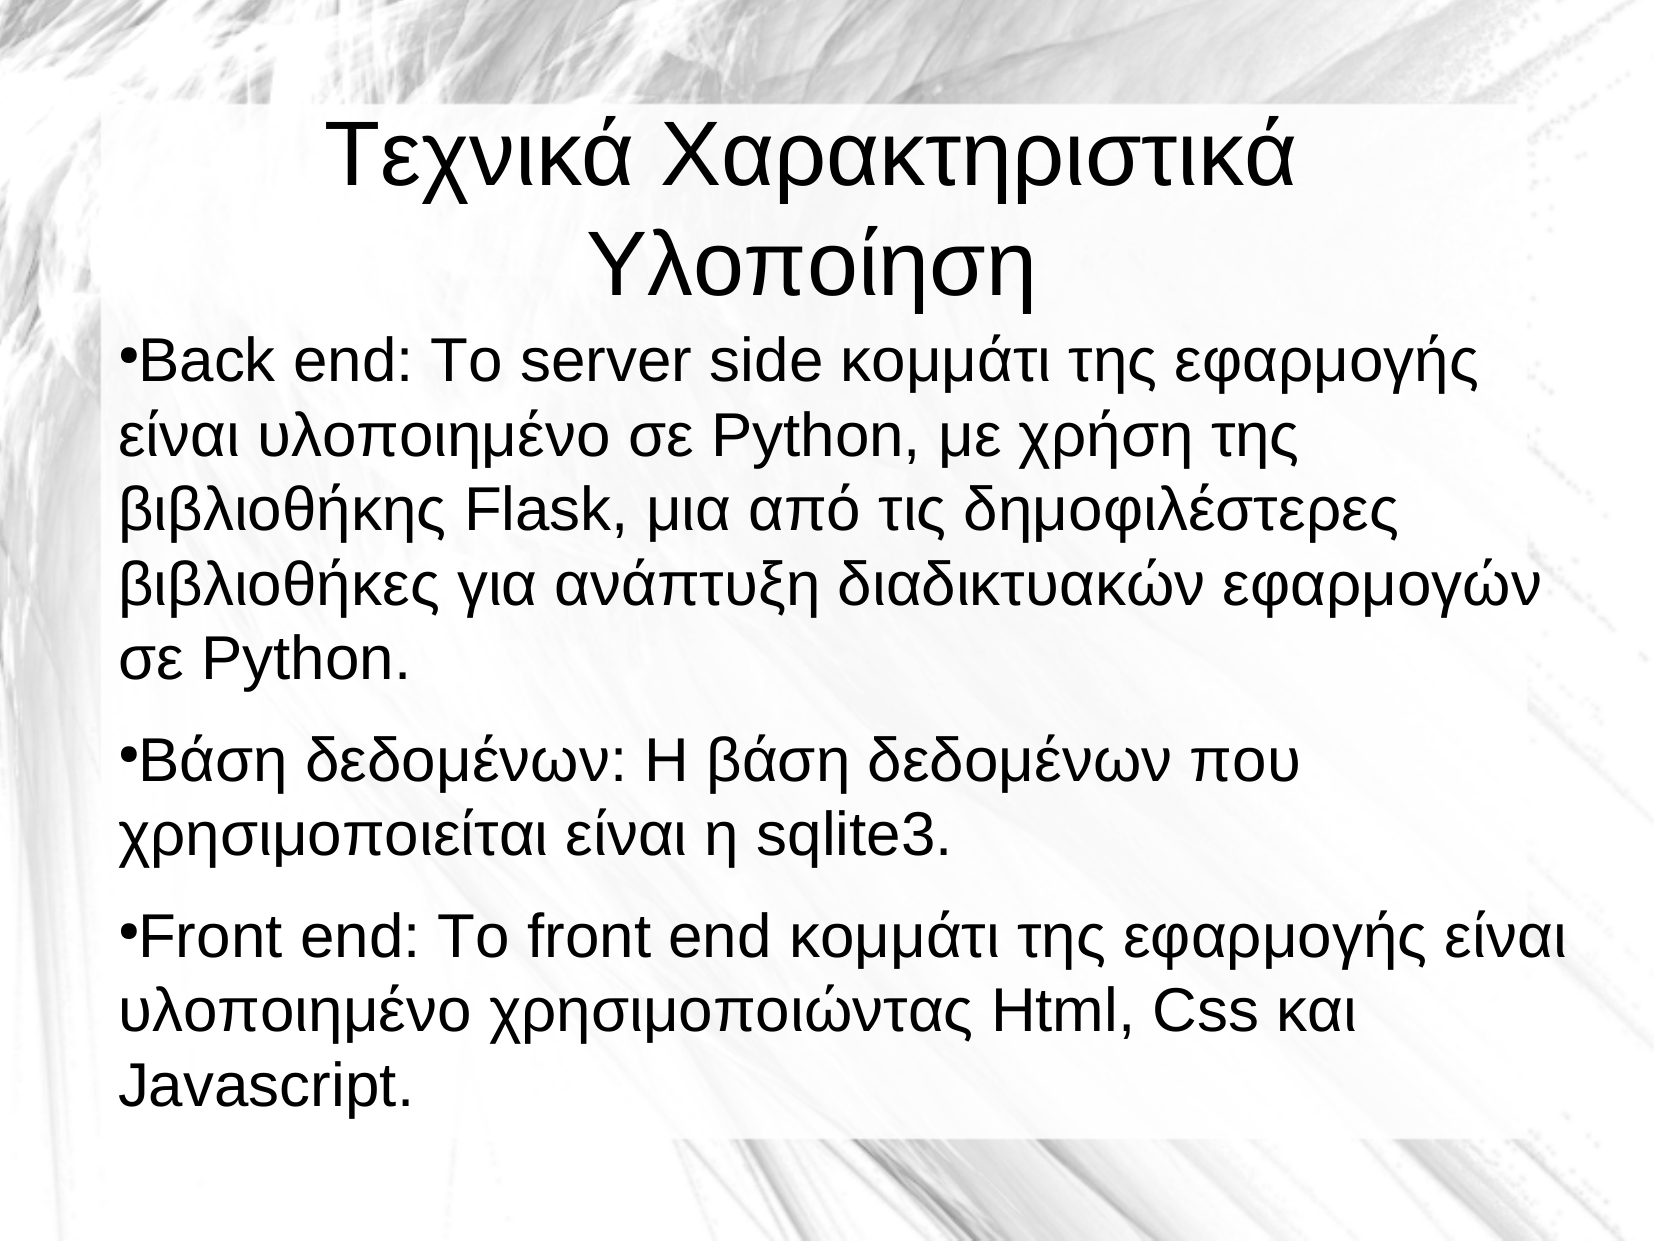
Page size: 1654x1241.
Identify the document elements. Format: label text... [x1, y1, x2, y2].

list Back end: Το server side κομμάτι της εφαρμογής είναι υλοποιημένο σε Python, με χρήση της βιβλιοθήκης Flask, μια από τις δημοφιλέστερες βιβλιοθήκες για ανάπτυξη διαδικτυακών εφαρμογών σε Python. Βάση δεδομένων: Η βάση δεδομένων που χρησιμοποιείται είναι η sqlite3. Front end: Το front end κομμάτι της εφαρμογής είναι υλοποιημένο χρησιμοποιώντας Html, Css και Javascript. [118, 319, 1571, 1127]
title Τεχνικά Χαρακτηριστικά Υλοποίηση [118, 93, 1506, 299]
